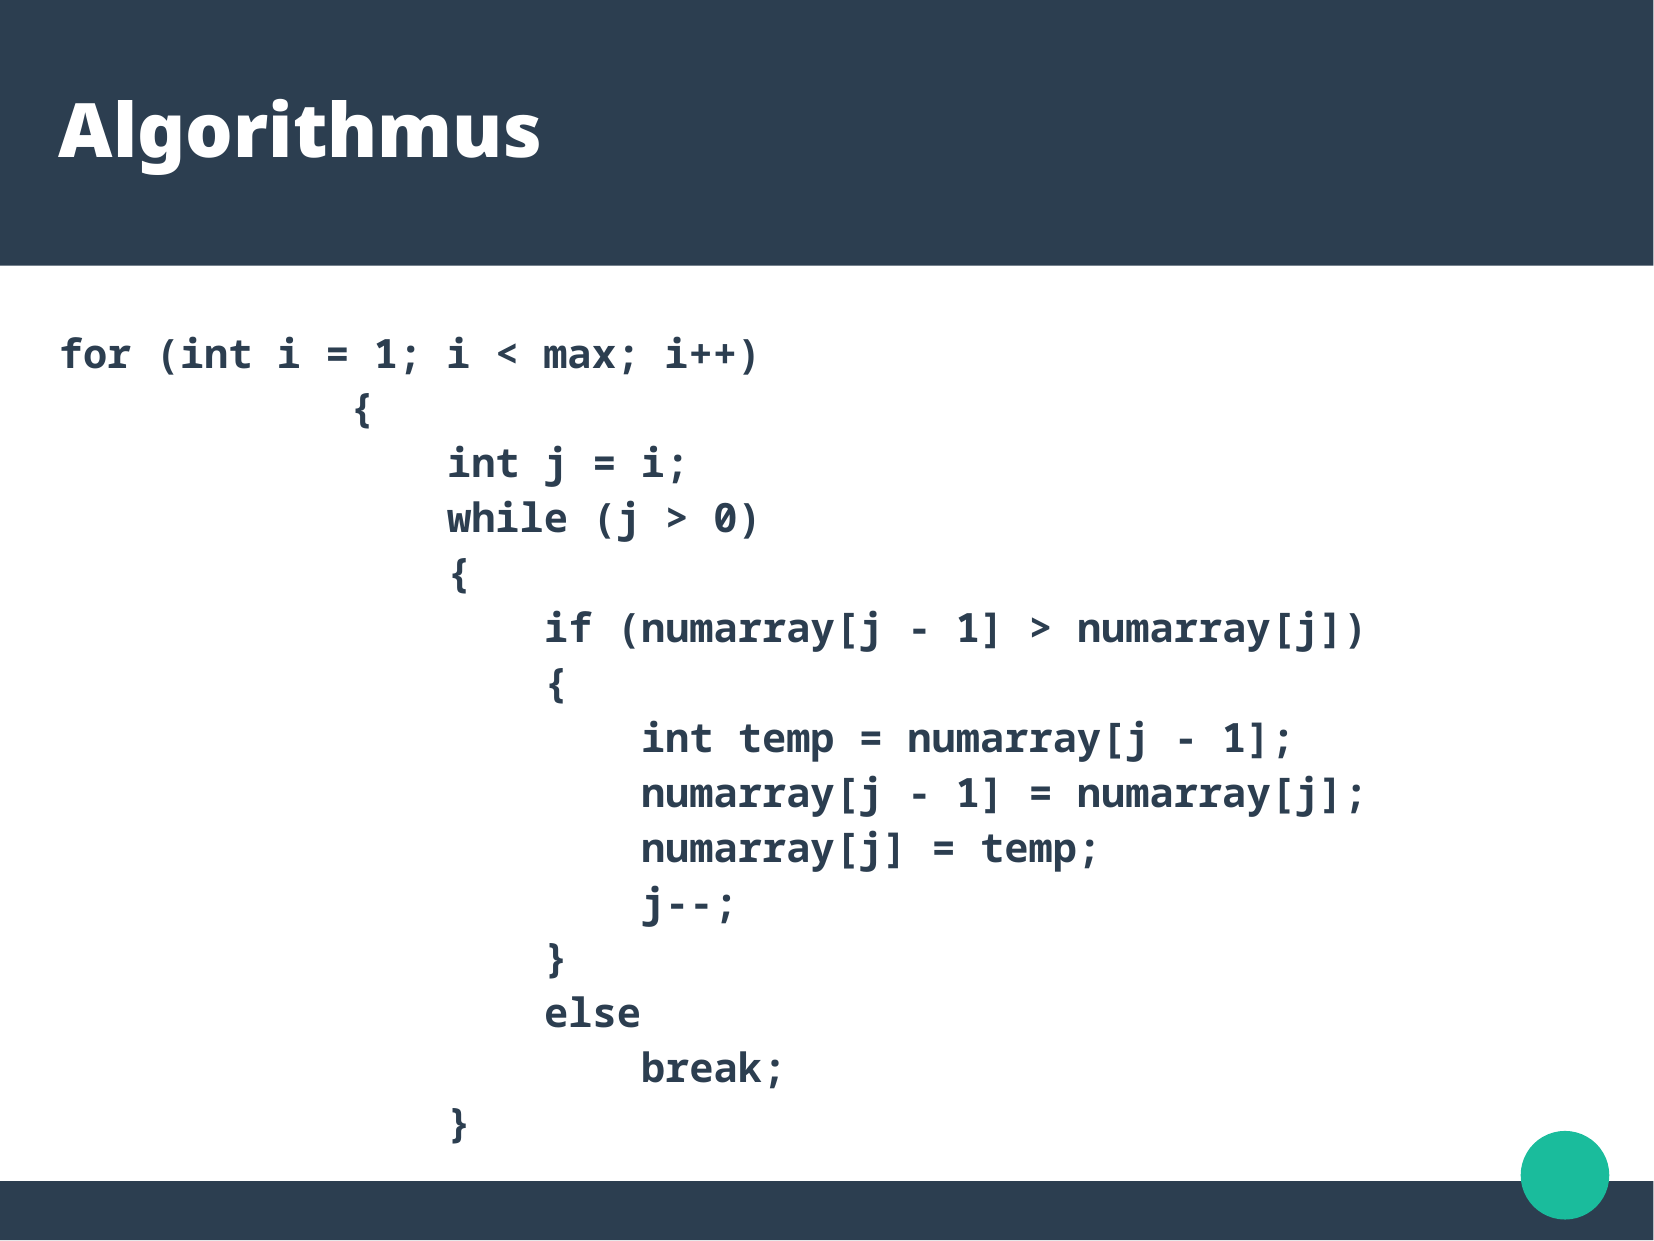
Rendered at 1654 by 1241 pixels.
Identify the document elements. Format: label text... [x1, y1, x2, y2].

title Algorithmus [59, 49, 1595, 207]
list for (int i = 1; i < max; i++) { int j = i; while (j > 0) { if (numarray[j - 1] > numarray[j]) { int temp = numarray[j - 1]; numarray[j - 1] = numarray[j]; numarray[j] = temp; j--; } else break; } [59, 324, 1595, 1152]
